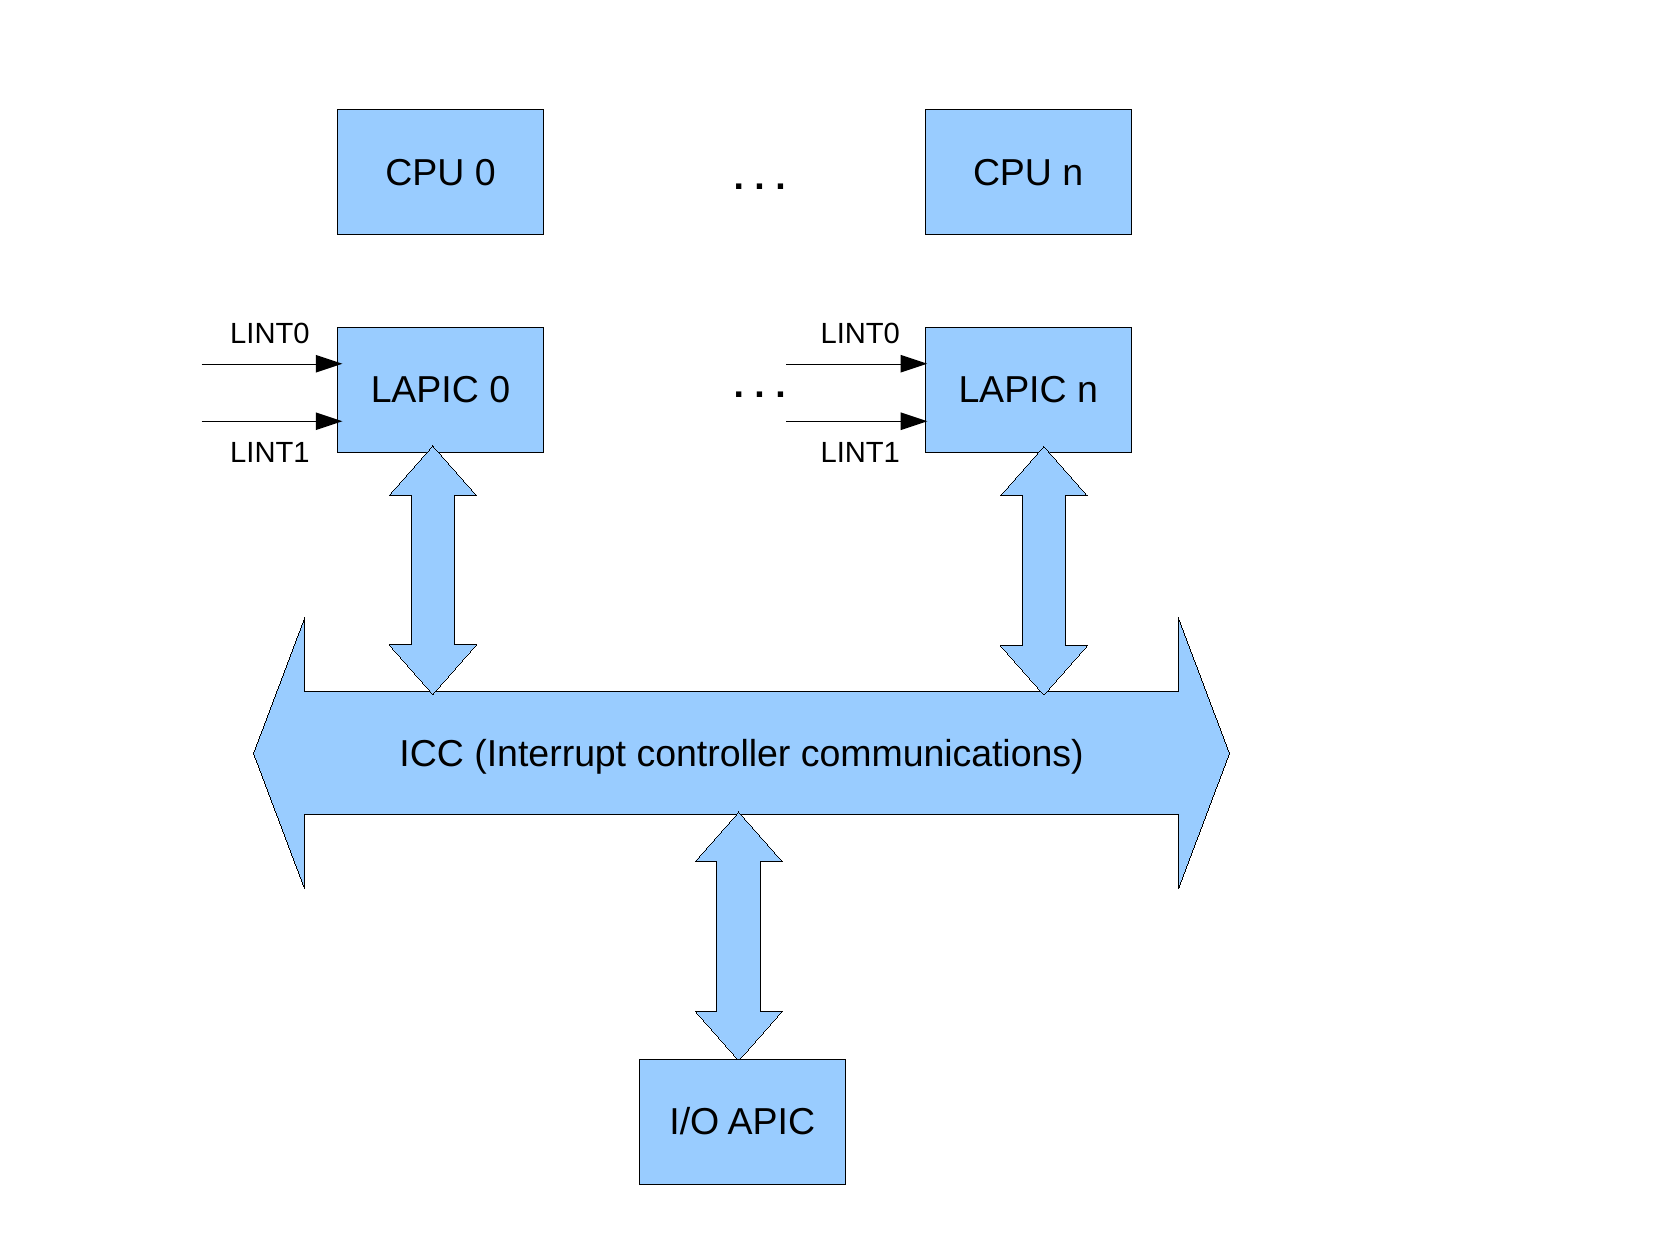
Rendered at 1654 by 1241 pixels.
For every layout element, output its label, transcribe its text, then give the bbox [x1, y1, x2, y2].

text_box . . . [718, 148, 850, 206]
text_box LINT1 [215, 429, 326, 477]
text_box [389, 445, 477, 695]
text_box I/O APIC [639, 1059, 846, 1185]
text_box [1000, 446, 1088, 695]
text_box CPU n [925, 109, 1132, 235]
text_box CPU 0 [337, 109, 544, 235]
text_box LAPIC 0 [337, 327, 544, 453]
text_box LINT0 [215, 309, 326, 358]
text_box . . . [718, 355, 850, 413]
text_box LINT0 [805, 309, 917, 358]
text_box LAPIC n [925, 327, 1132, 453]
text_box ICC (Interrupt controller communications) [253, 617, 1230, 889]
text_box LINT1 [805, 429, 917, 477]
text_box [695, 811, 783, 1059]
